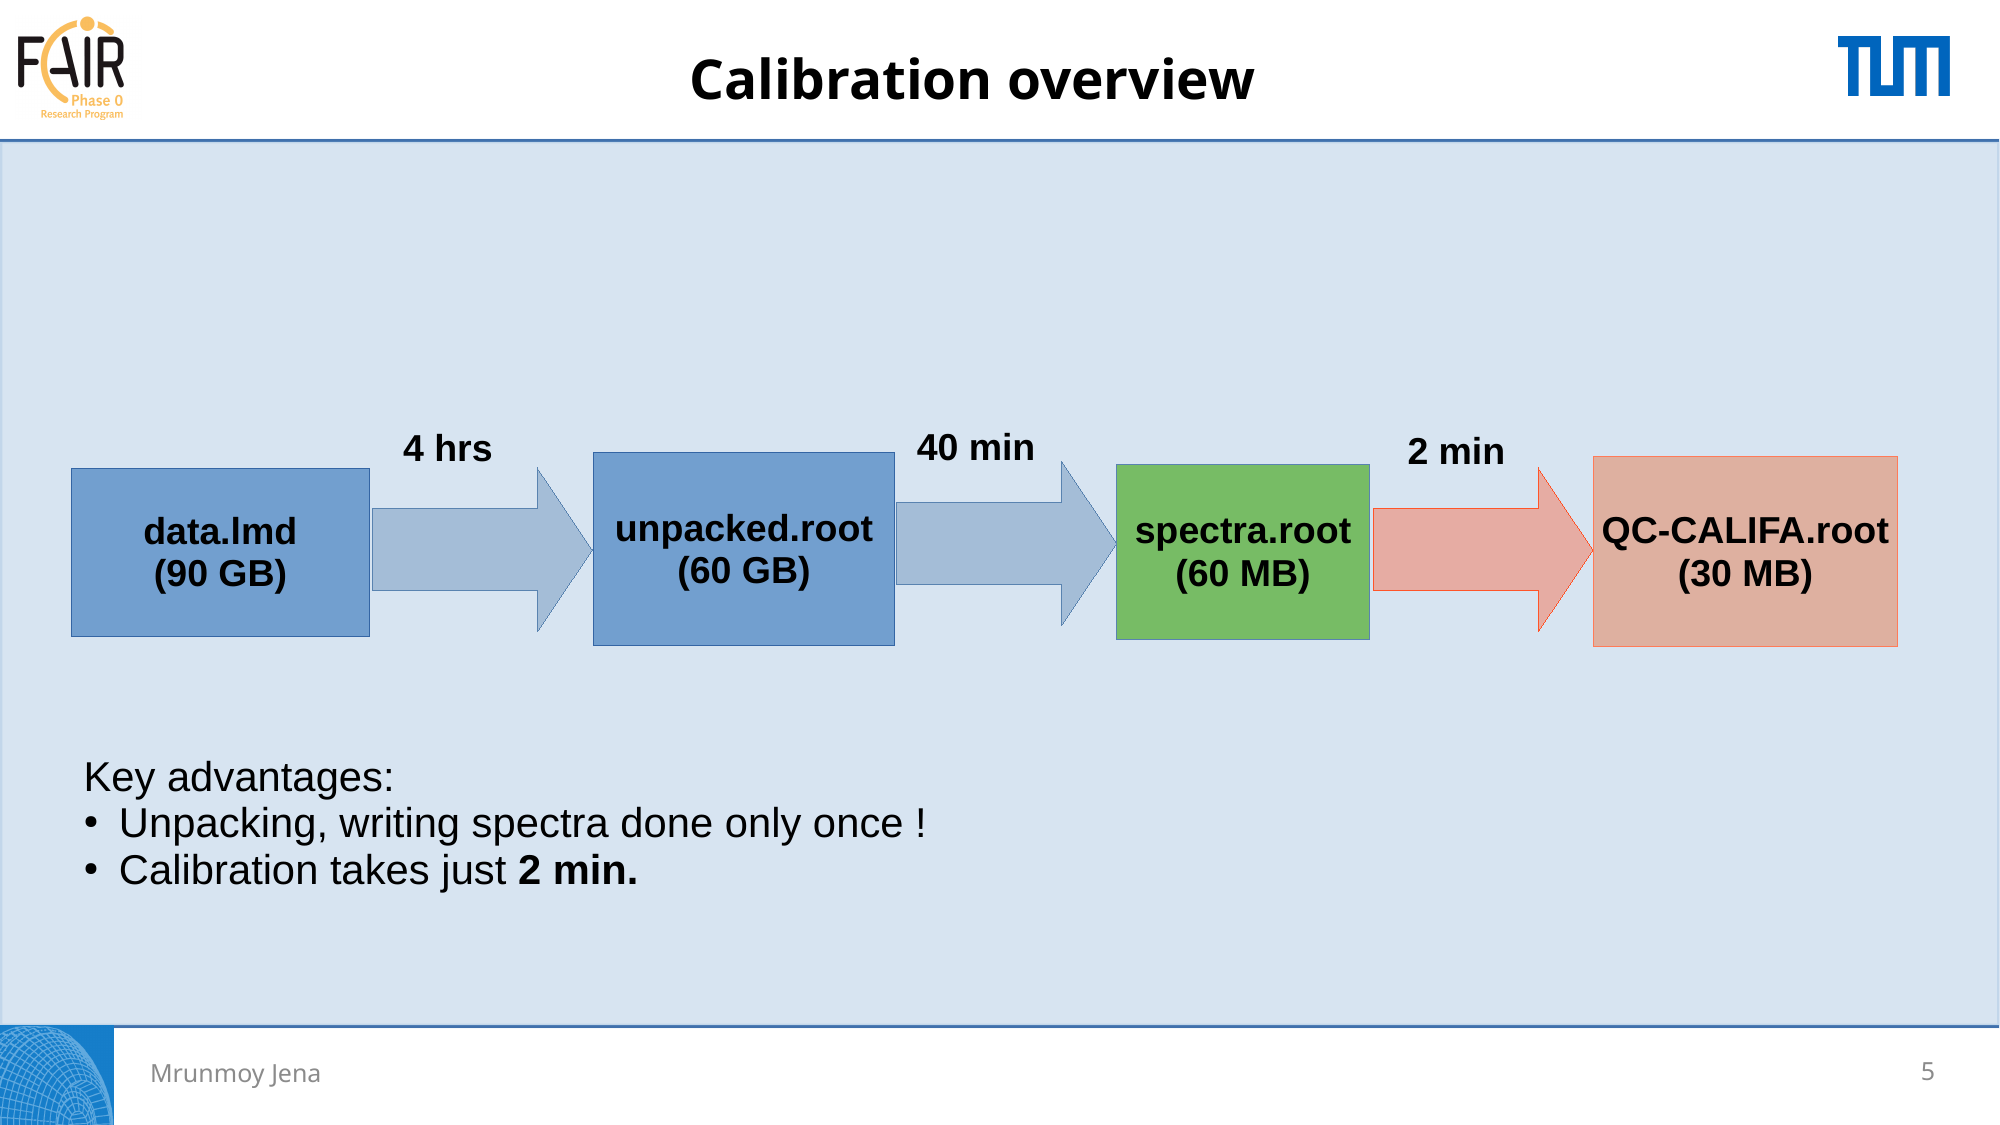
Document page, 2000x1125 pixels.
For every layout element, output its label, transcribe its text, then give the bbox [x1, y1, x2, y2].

text_box spectra.root (60 MB) [1116, 464, 1370, 640]
title Calibration overview [137, 44, 1808, 120]
text_box QC-CALIFA.root (30 MB) [1593, 456, 1898, 647]
text_box [1373, 508, 1593, 632]
text_box 2 min [1392, 423, 1581, 523]
text_box data.lmd (90 GB) [71, 468, 370, 637]
picture [0, 1025, 114, 1125]
text_box unpacked.root (60 GB) [593, 452, 895, 646]
text_box 40 min [902, 419, 1090, 519]
text_box 4 hrs [388, 420, 558, 484]
picture [15, 15, 142, 120]
text_box Key advantages: Unpacking, writing spectra done only once ! Calibration takes just 2 min. [68, 746, 1839, 988]
picture [1838, 36, 1950, 96]
text_box [896, 502, 1117, 626]
text_box [372, 484, 593, 632]
